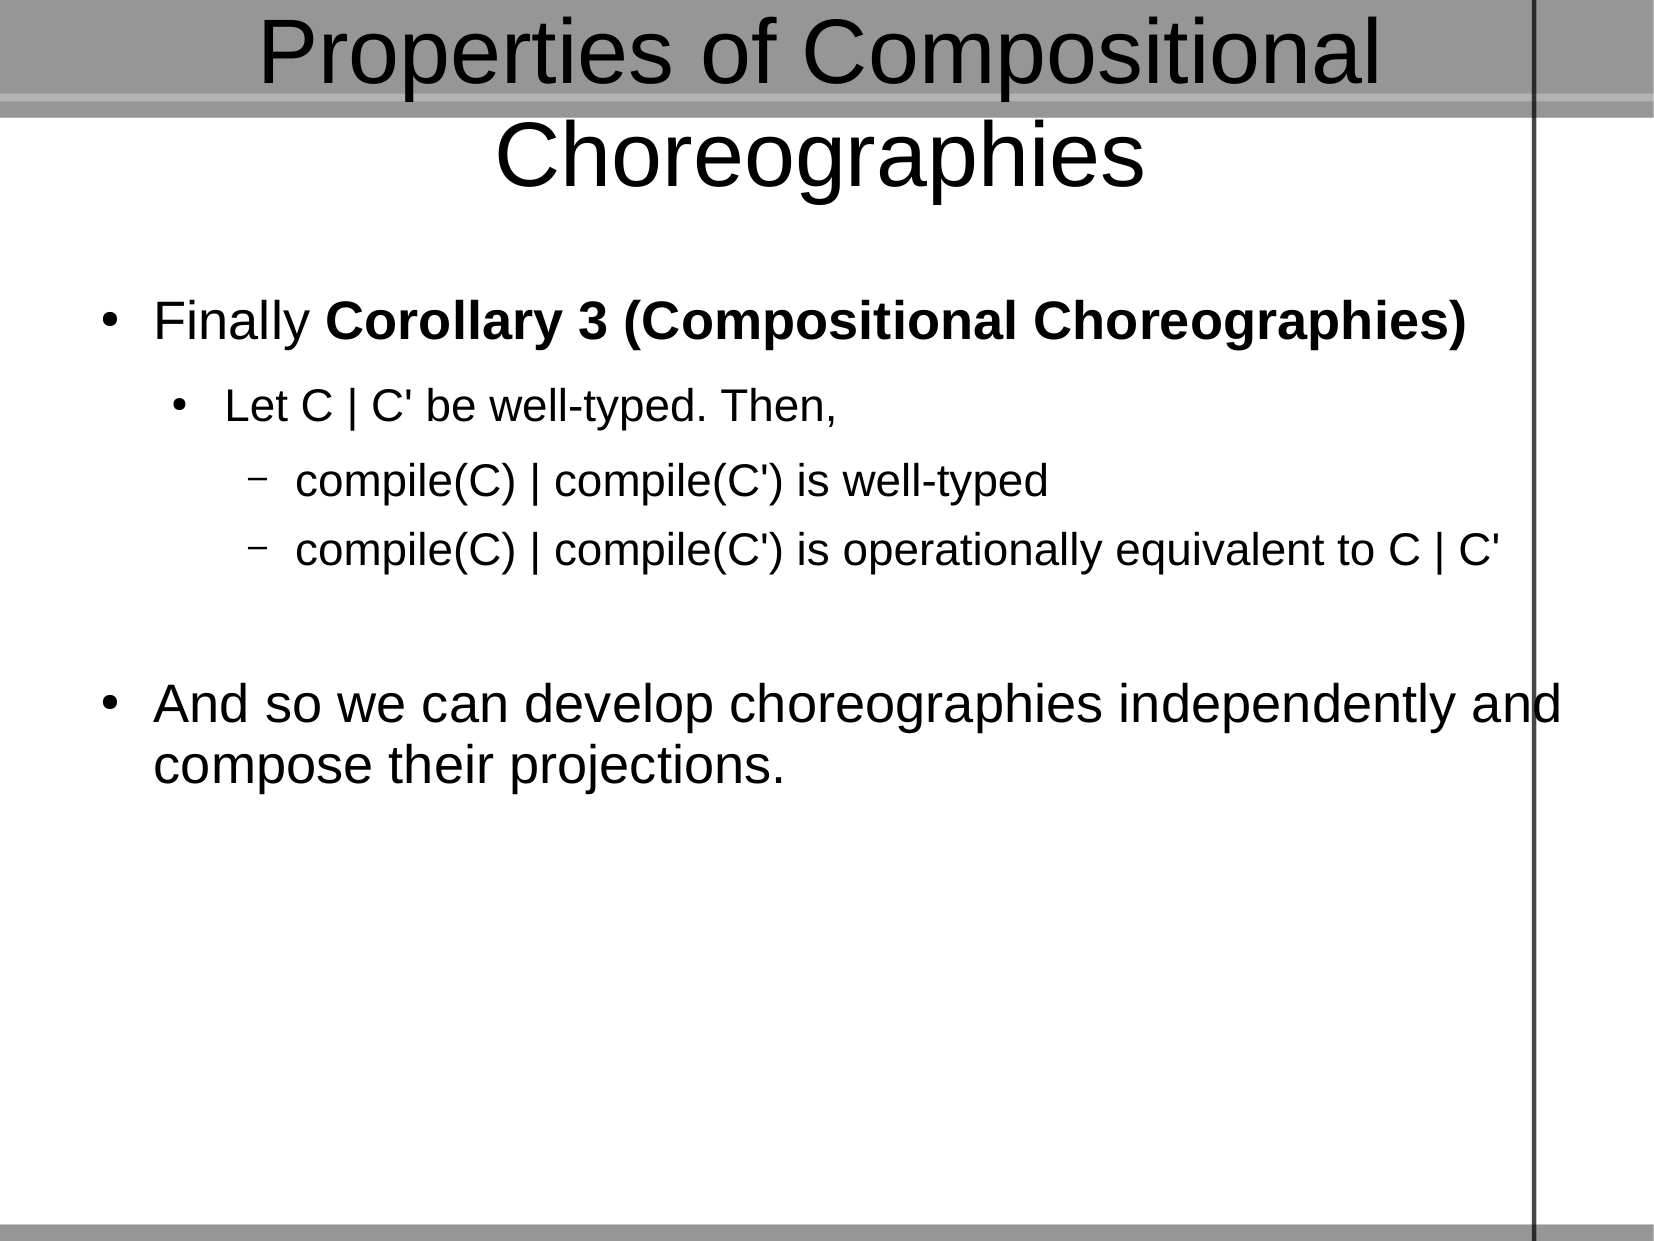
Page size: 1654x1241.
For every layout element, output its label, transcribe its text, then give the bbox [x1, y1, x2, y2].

picture [0, 0, 1654, 1241]
title Properties of Compositional Choreographies [76, 0, 1565, 207]
list Finally Corollary 3 (Compositional Choreographies) Let C | C' be well-typed. Then, compile(C) | compile(C') is well-typed compile(C) | compile(C') is operationally equivalent to C | C' And so we can develop choreographies independently and compose their projections. [82, 290, 1571, 1109]
